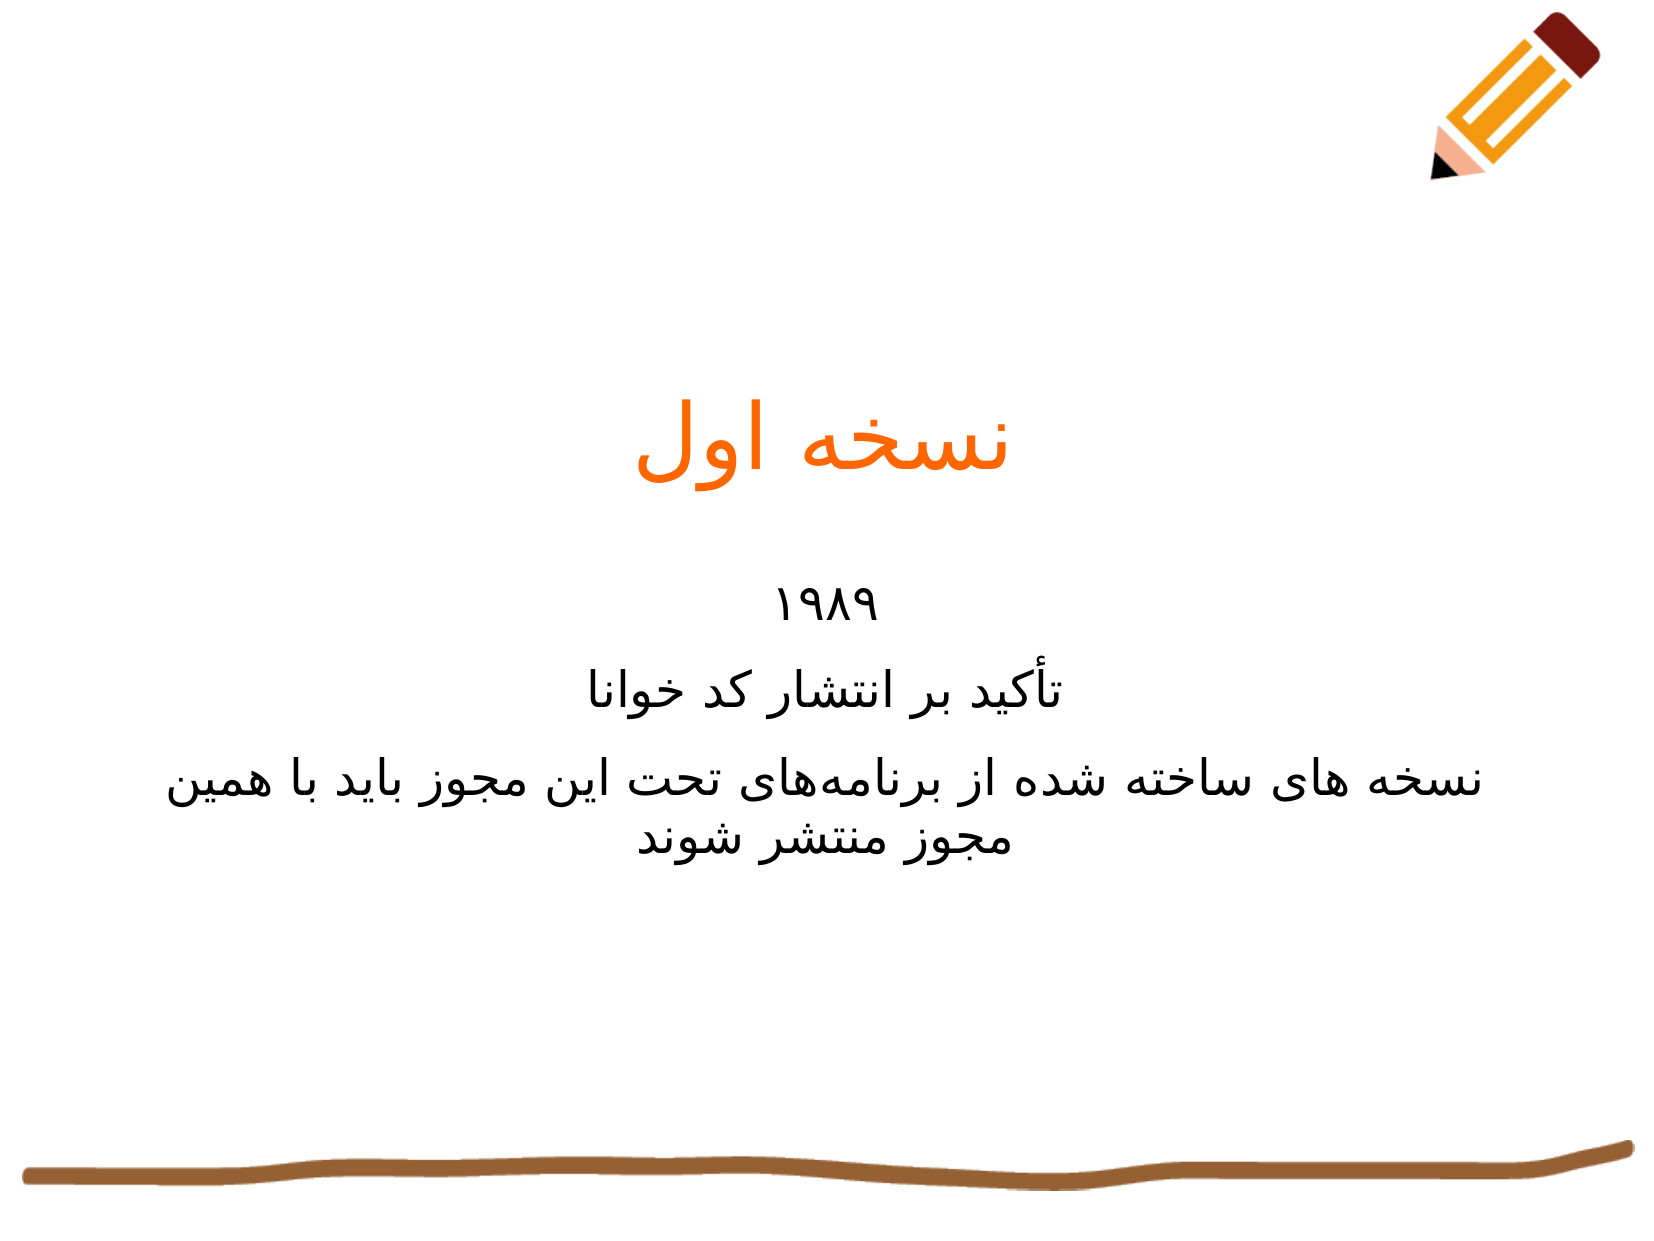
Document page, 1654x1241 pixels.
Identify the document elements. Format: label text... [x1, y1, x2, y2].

list ۱۹۸۹ تأکید بر انتشار کد خوانا نسخه های ساخته شده از برنامه‌های تحت این مجوز باید با همین مجوز منتشر شوند [150, 573, 1572, 961]
picture [22, 1140, 1635, 1191]
title نسخه اول [150, 375, 1497, 501]
picture [1430, 12, 1601, 181]
